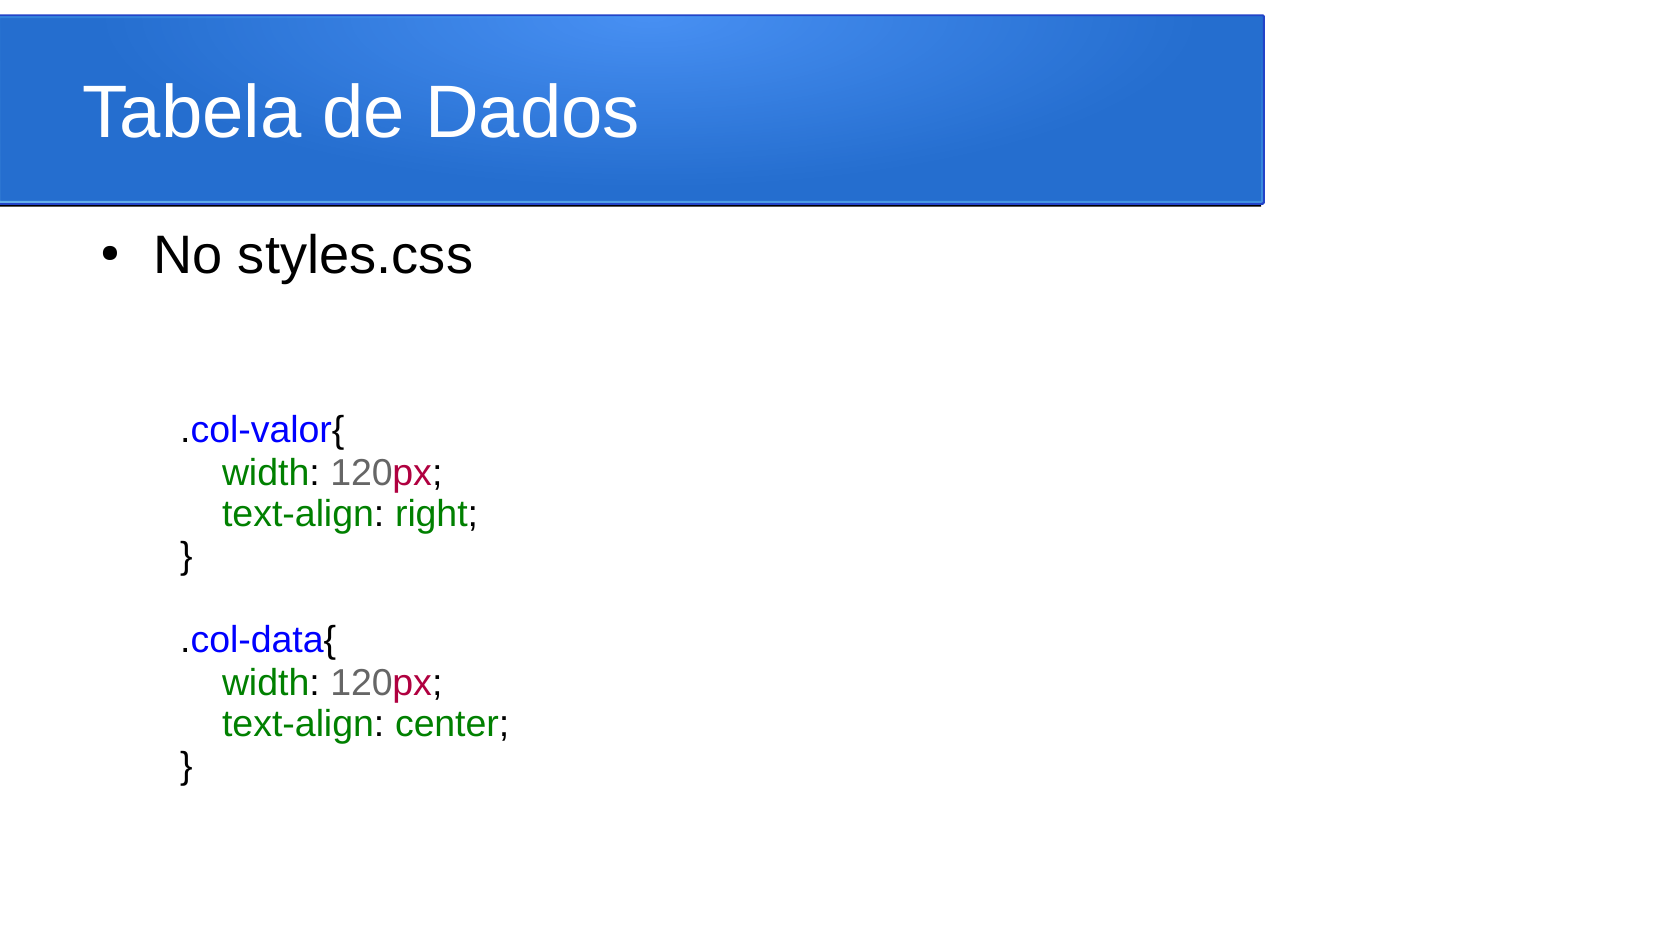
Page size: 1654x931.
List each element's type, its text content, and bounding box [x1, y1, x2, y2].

title Tabela de Dados [82, 35, 1235, 189]
list No styles.css [82, 224, 1571, 764]
text_box .col-valor{ width: 120px; text-align: right; } .col-data{ width: 120px; text-align: center; } [165, 401, 650, 795]
